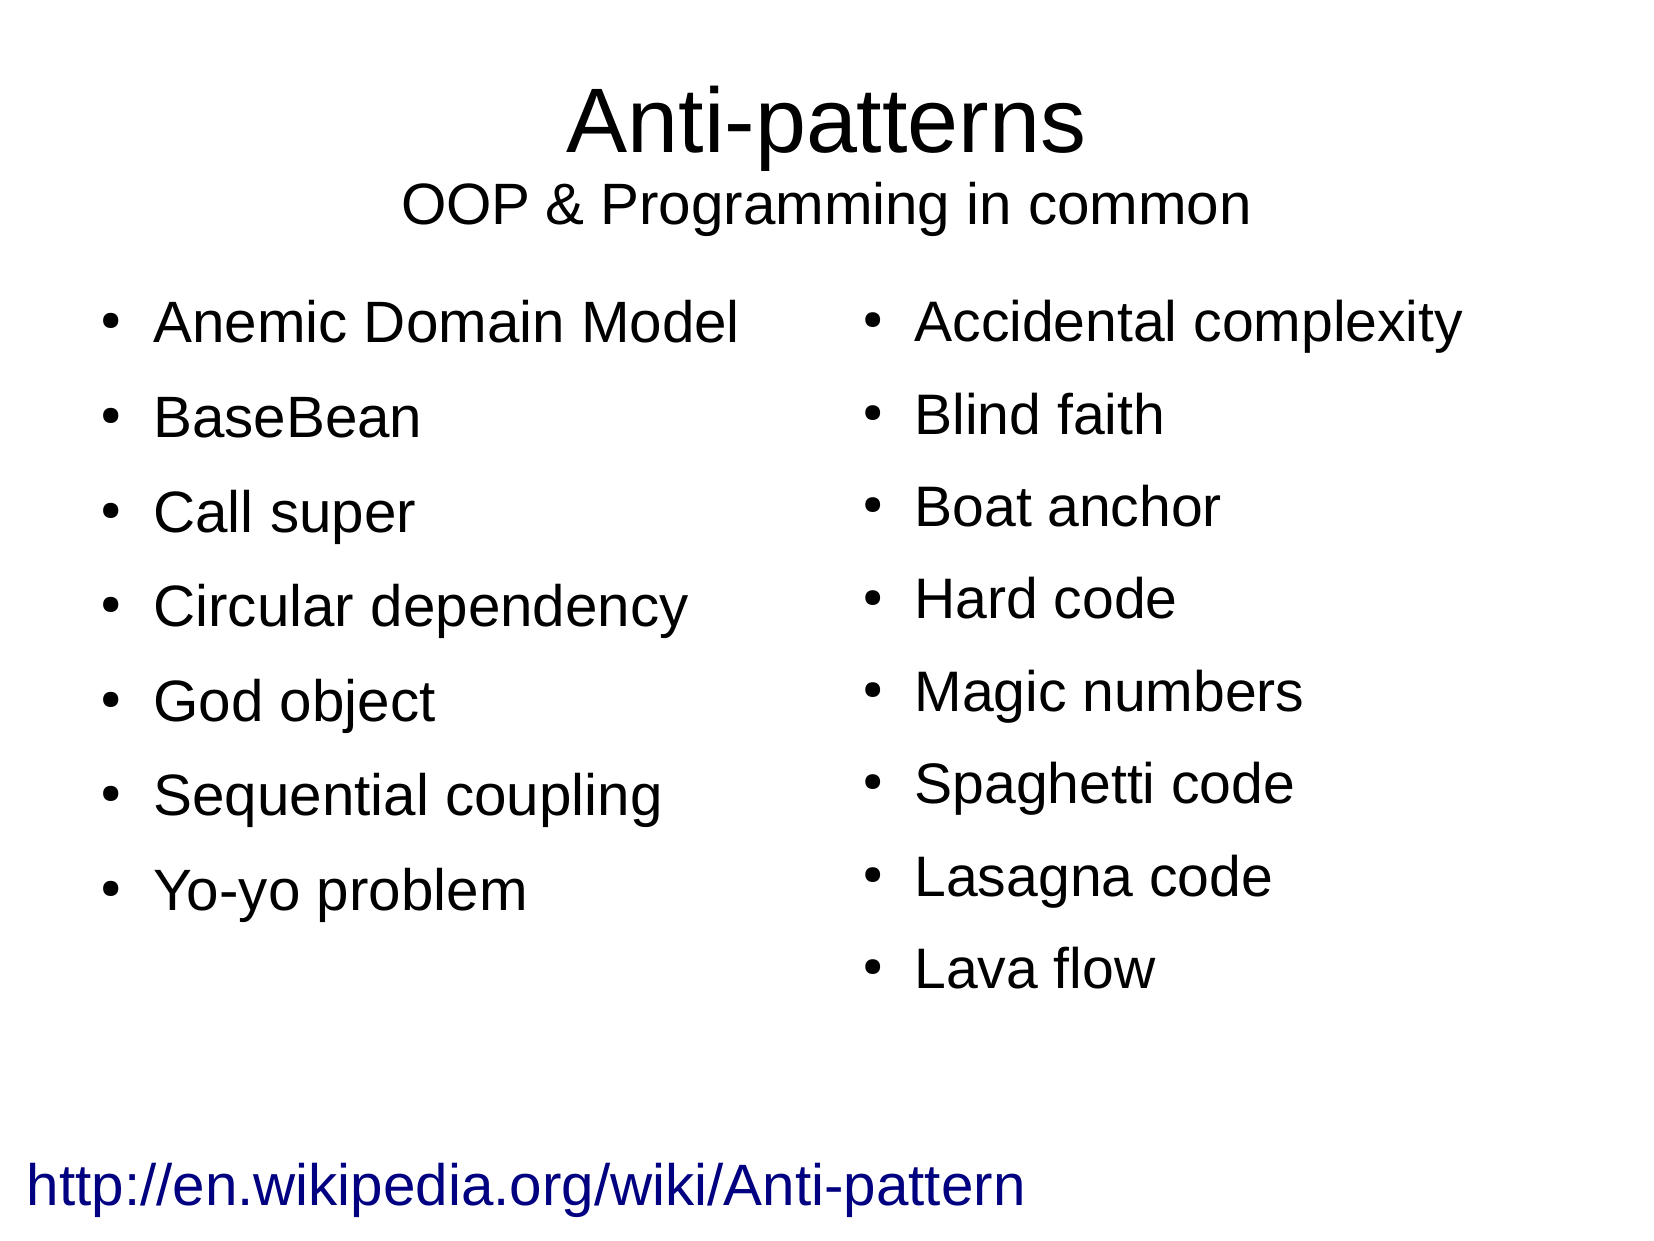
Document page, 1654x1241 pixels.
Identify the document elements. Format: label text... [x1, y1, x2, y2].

text_box http://en.wikipedia.org/wiki/Anti-pattern [11, 1145, 1323, 1241]
title Anti-patterns OOP & Programming in common [82, 49, 1571, 257]
list Anemic Domain Model BaseBean Call super Circular dependency God object Sequential coupling Yo-yo problem [82, 290, 809, 1010]
list Accidental complexity Blind faith Boat anchor Hard code Magic numbers Spaghetti code Lasagna code Lava flow [845, 290, 1572, 1010]
